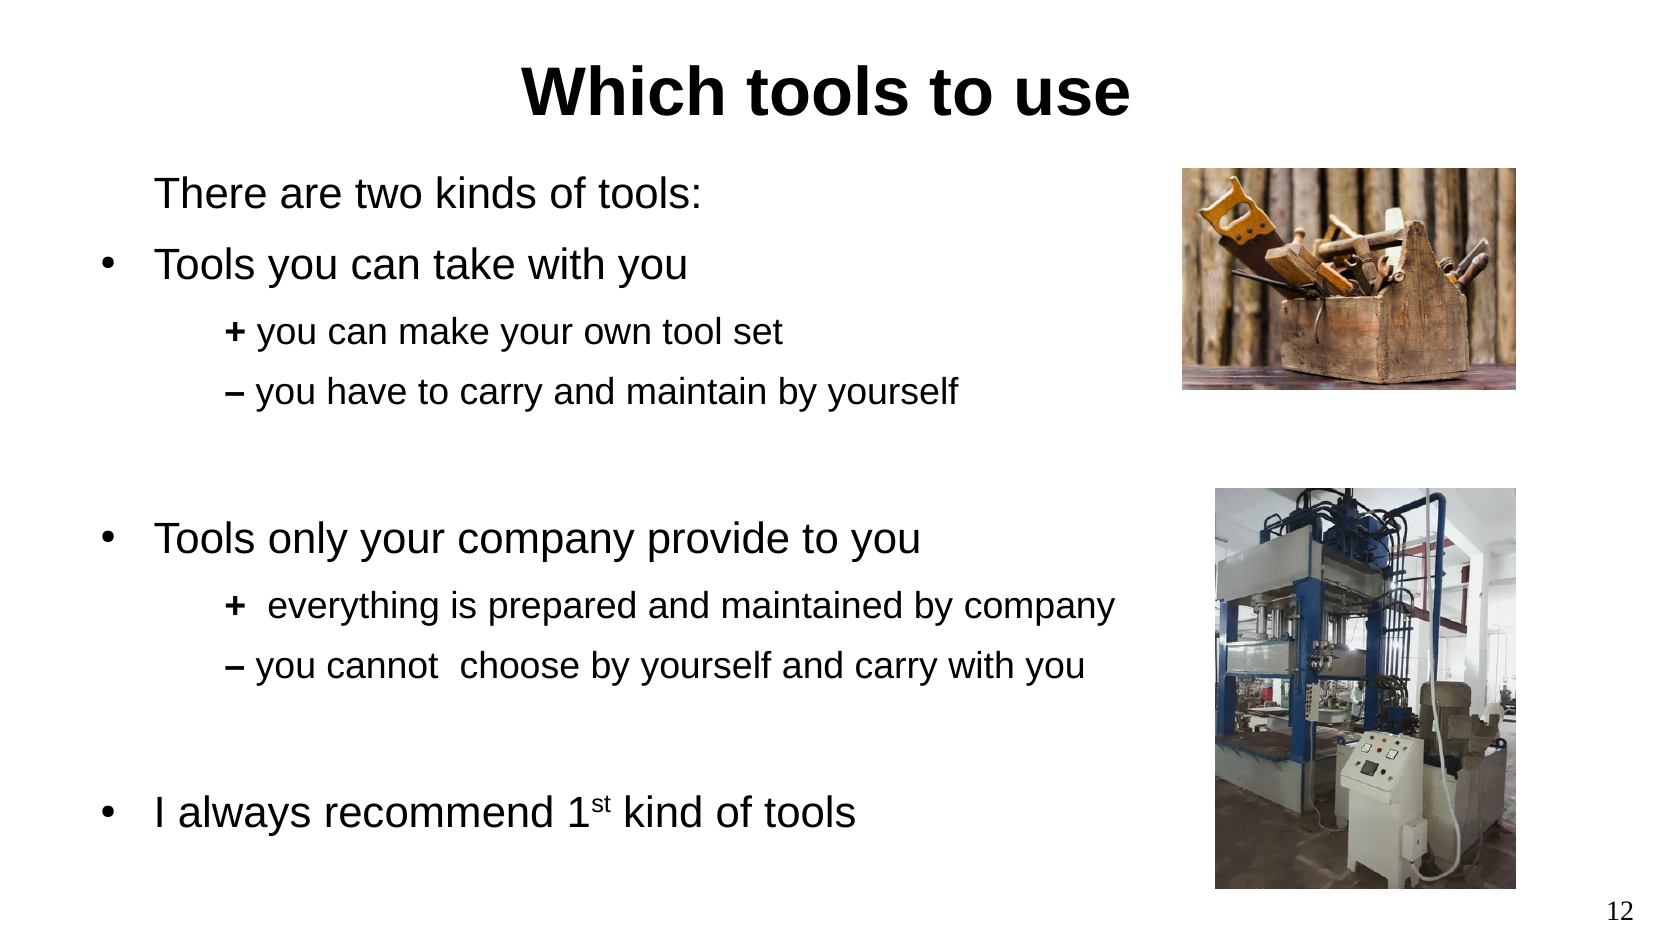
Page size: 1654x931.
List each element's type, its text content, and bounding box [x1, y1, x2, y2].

picture [1182, 168, 1516, 391]
picture [1215, 488, 1516, 889]
list There are two kinds of tools: Tools you can take with you + you can make your own tool set – you have to carry and maintain by yourself Tools only your company provide to you + everything is prepared and maintained by company – you cannot choose by yourself and carry with you I always recommend 1st kind of tools [82, 168, 1156, 889]
title Which tools to use [82, 37, 1571, 147]
